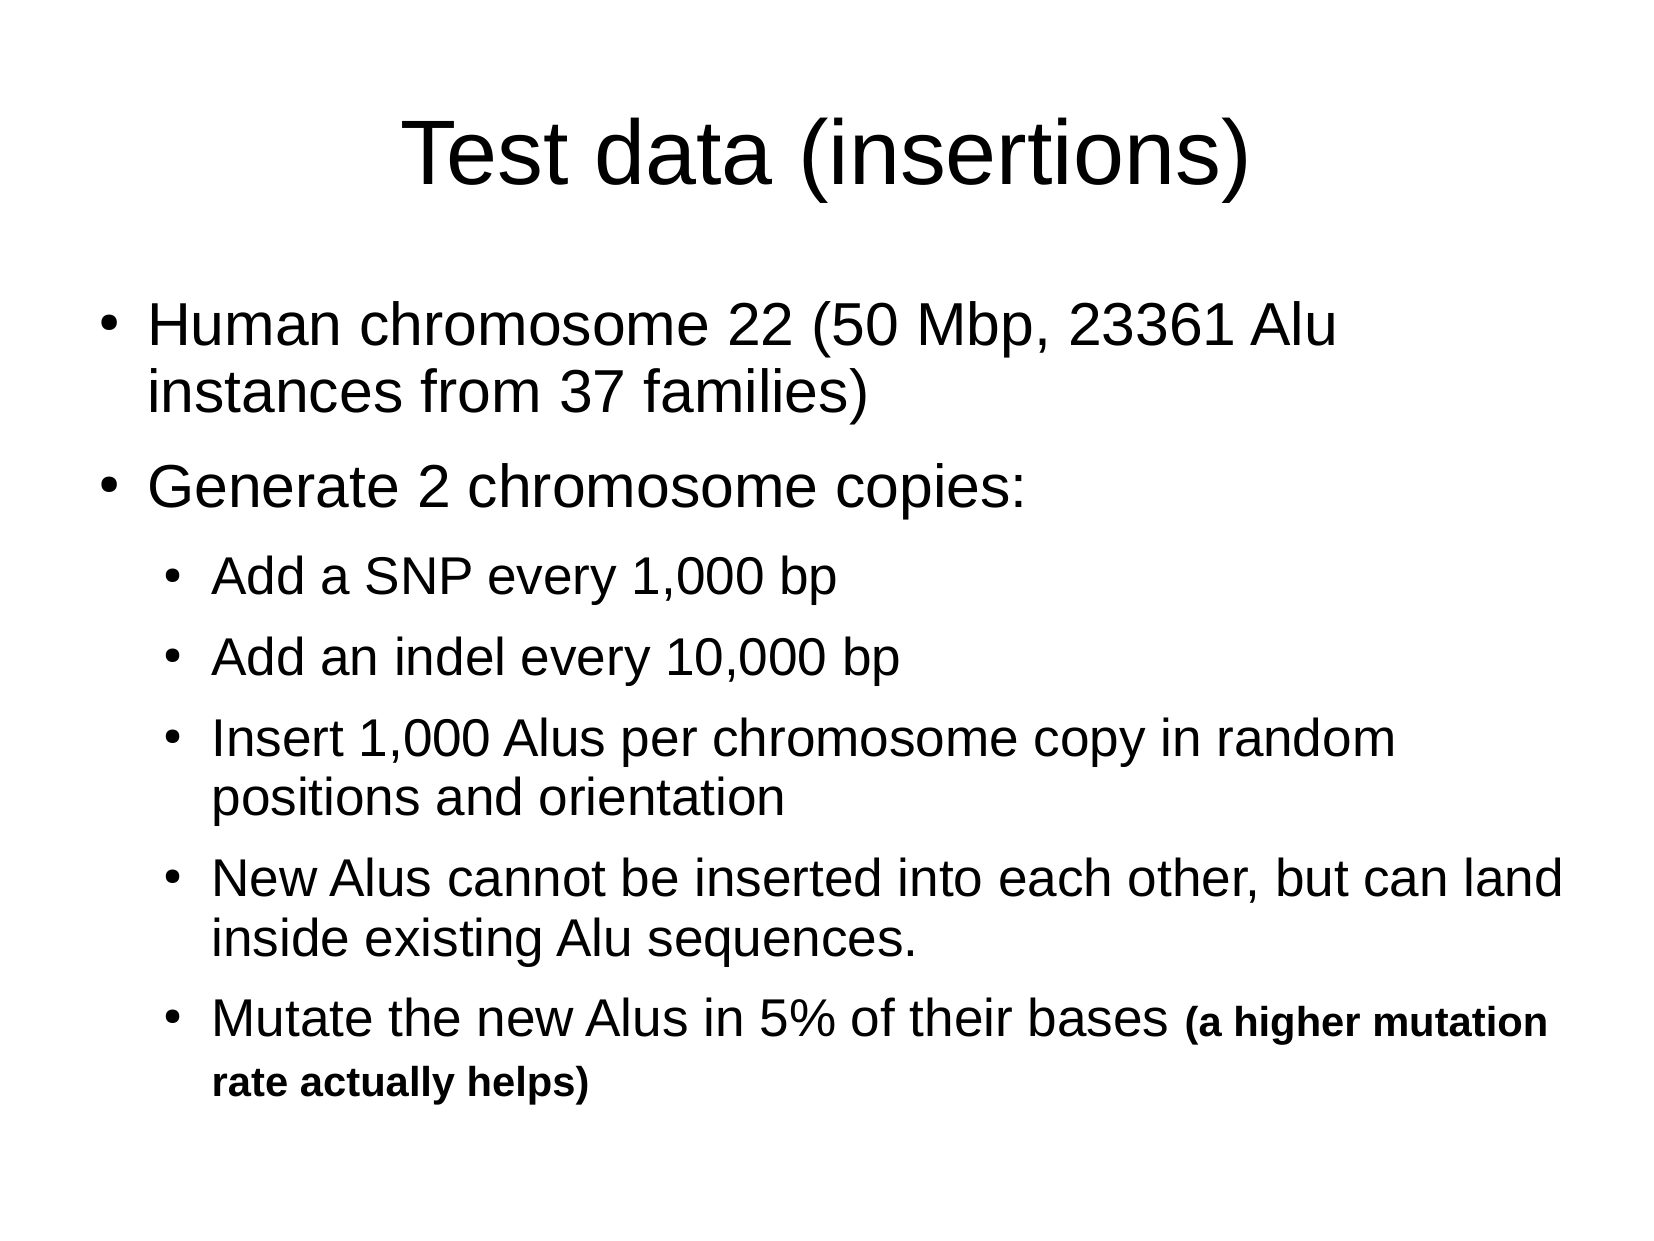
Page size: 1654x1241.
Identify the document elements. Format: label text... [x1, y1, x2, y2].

title Test data (insertions) [82, 49, 1571, 257]
list Human chromosome 22 (50 Mbp, 23361 Alu instances from 37 families) Generate 2 chromosome copies: Add a SNP every 1,000 bp Add an indel every 10,000 bp Insert 1,000 Alus per chromosome copy in random positions and orientation New Alus cannot be inserted into each other, but can land inside existing Alu sequences. Mutate the new Alus in 5% of their bases (a higher mutation rate actually helps) [82, 290, 1571, 1109]
